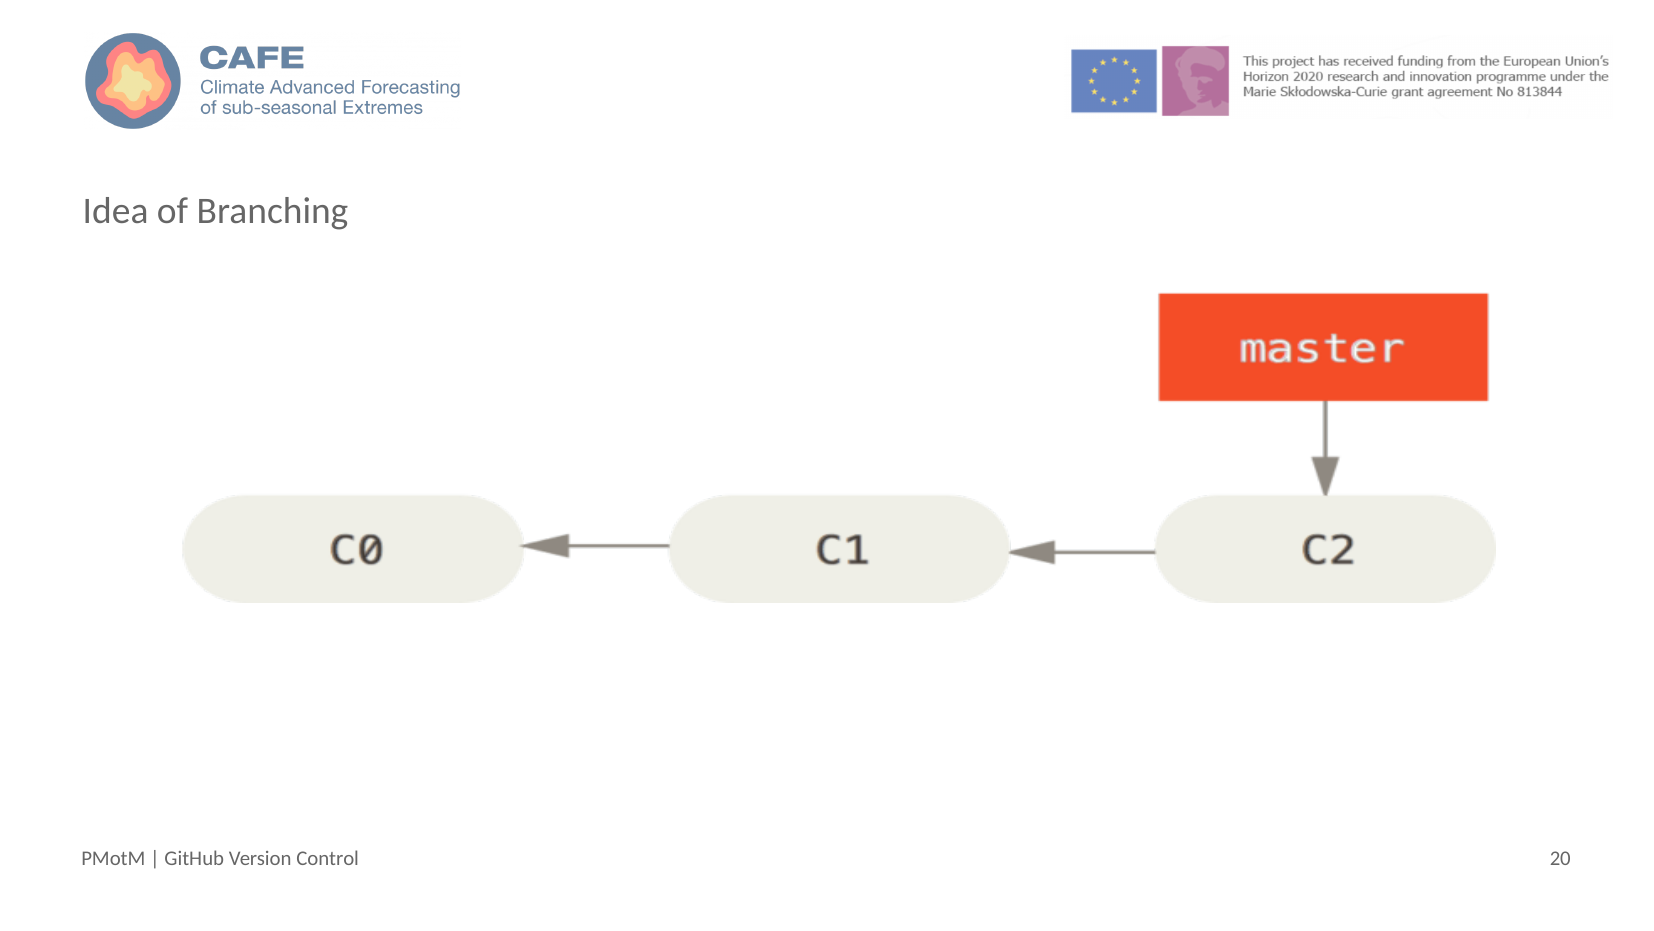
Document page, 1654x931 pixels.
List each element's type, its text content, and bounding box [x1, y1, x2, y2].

picture [153, 271, 1496, 603]
title Idea of Branching [82, 183, 1571, 246]
